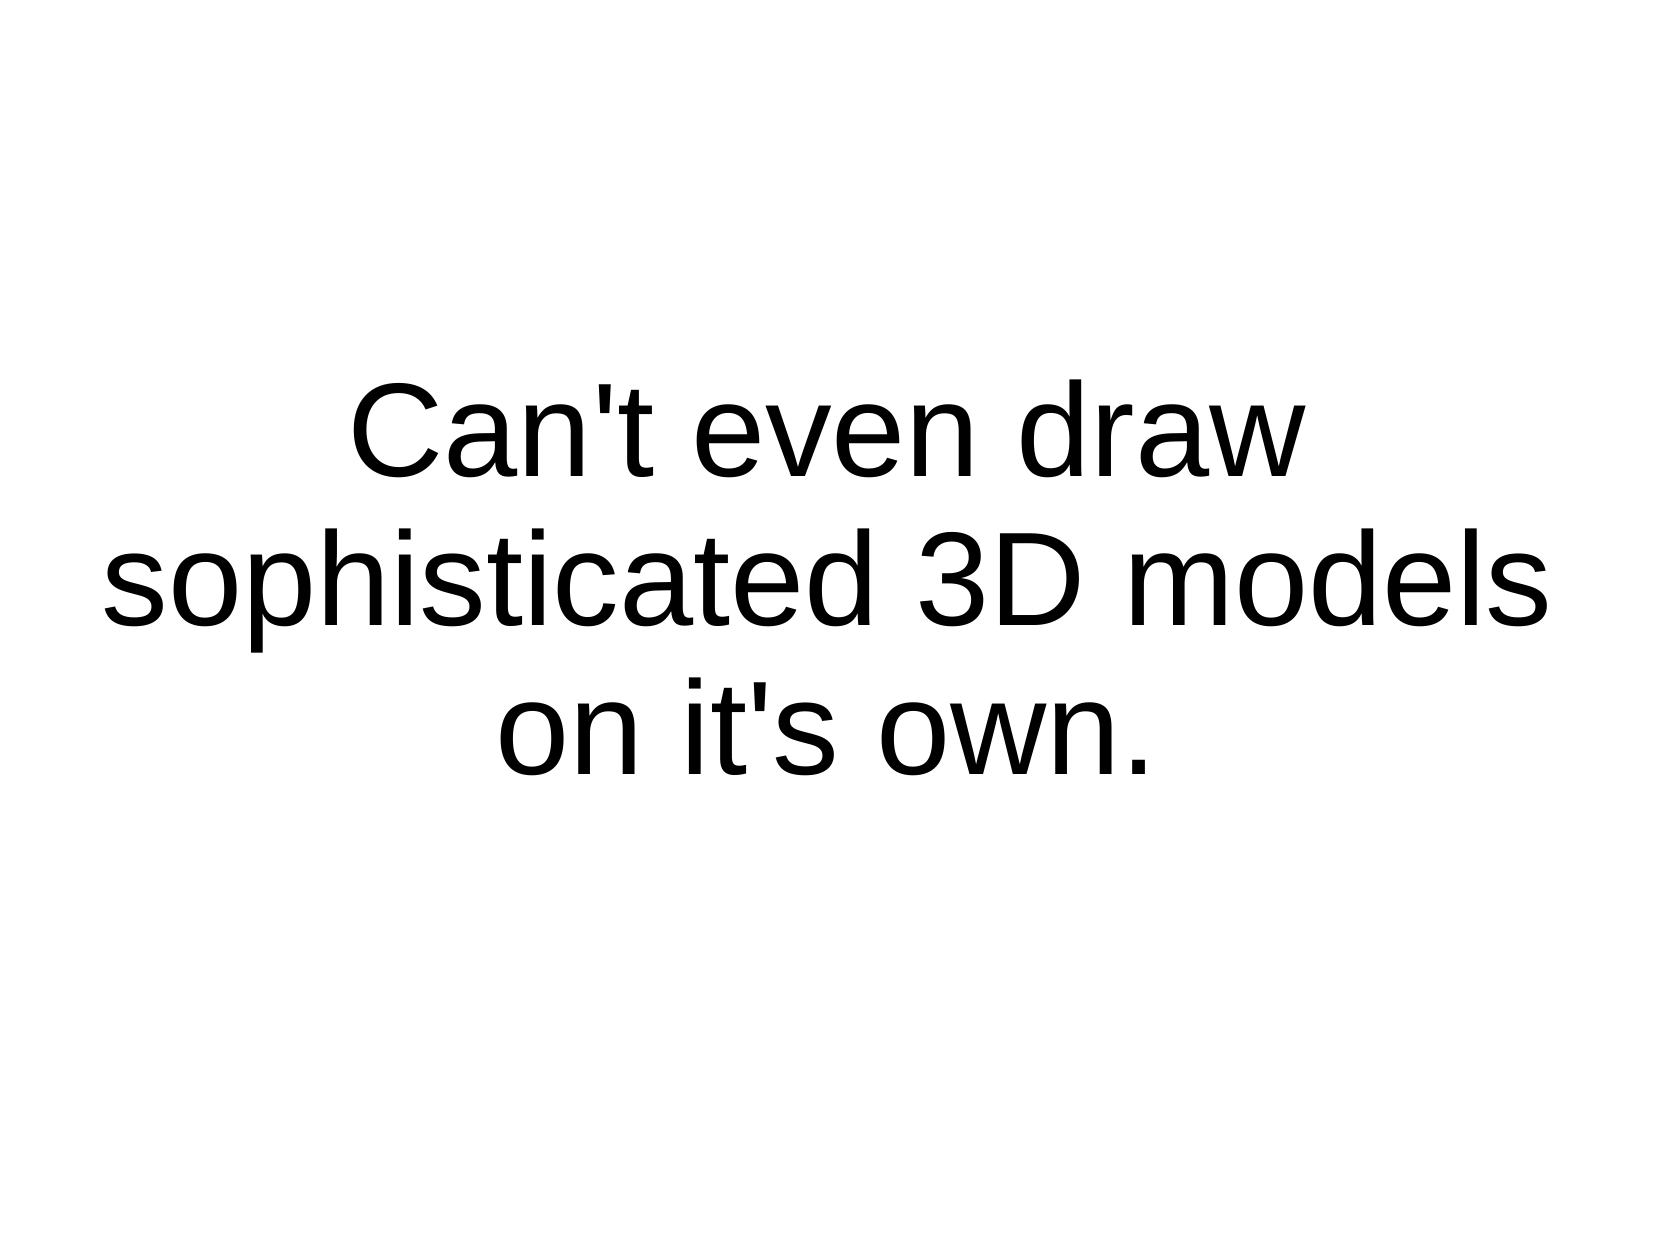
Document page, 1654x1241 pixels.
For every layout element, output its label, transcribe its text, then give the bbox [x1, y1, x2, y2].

subtitle Can't even draw sophisticated 3D models on it's own. [82, 56, 1571, 1102]
